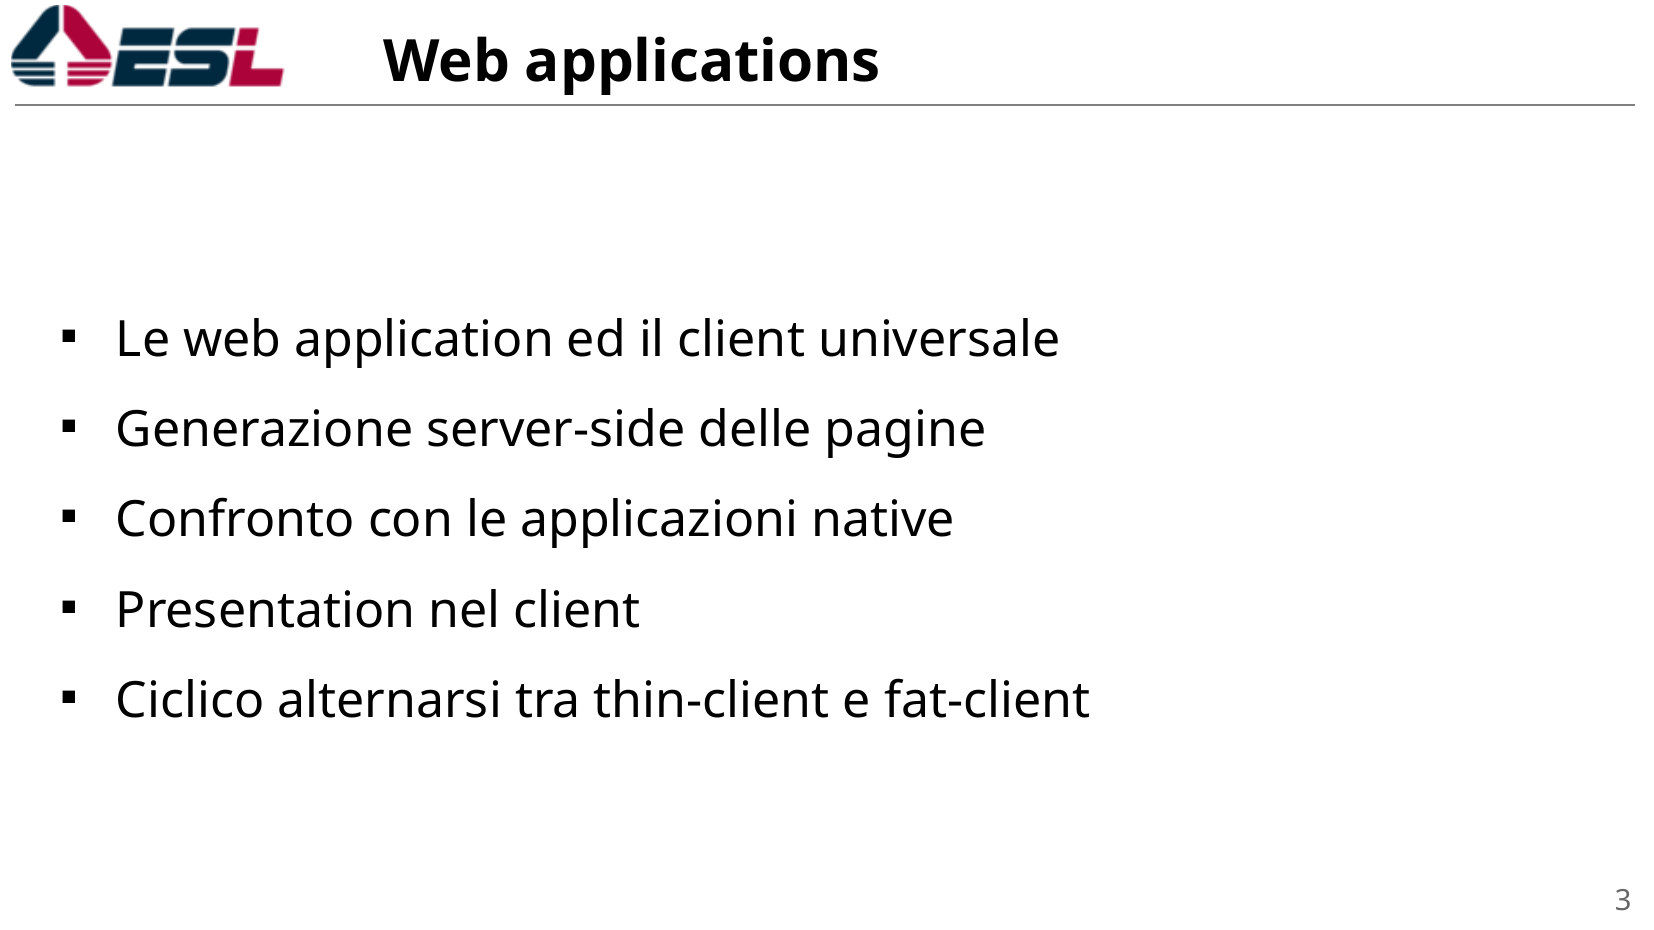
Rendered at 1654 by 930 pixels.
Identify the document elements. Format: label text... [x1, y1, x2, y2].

list Le web application ed il client universale Generazione server-side delle pagine Confronto con le applicazioni native Presentation nel client Ciclico alternarsi tra thin-client e fat-client [45, 134, 1606, 901]
picture [11, 5, 288, 90]
title Web applications [335, 0, 1653, 103]
